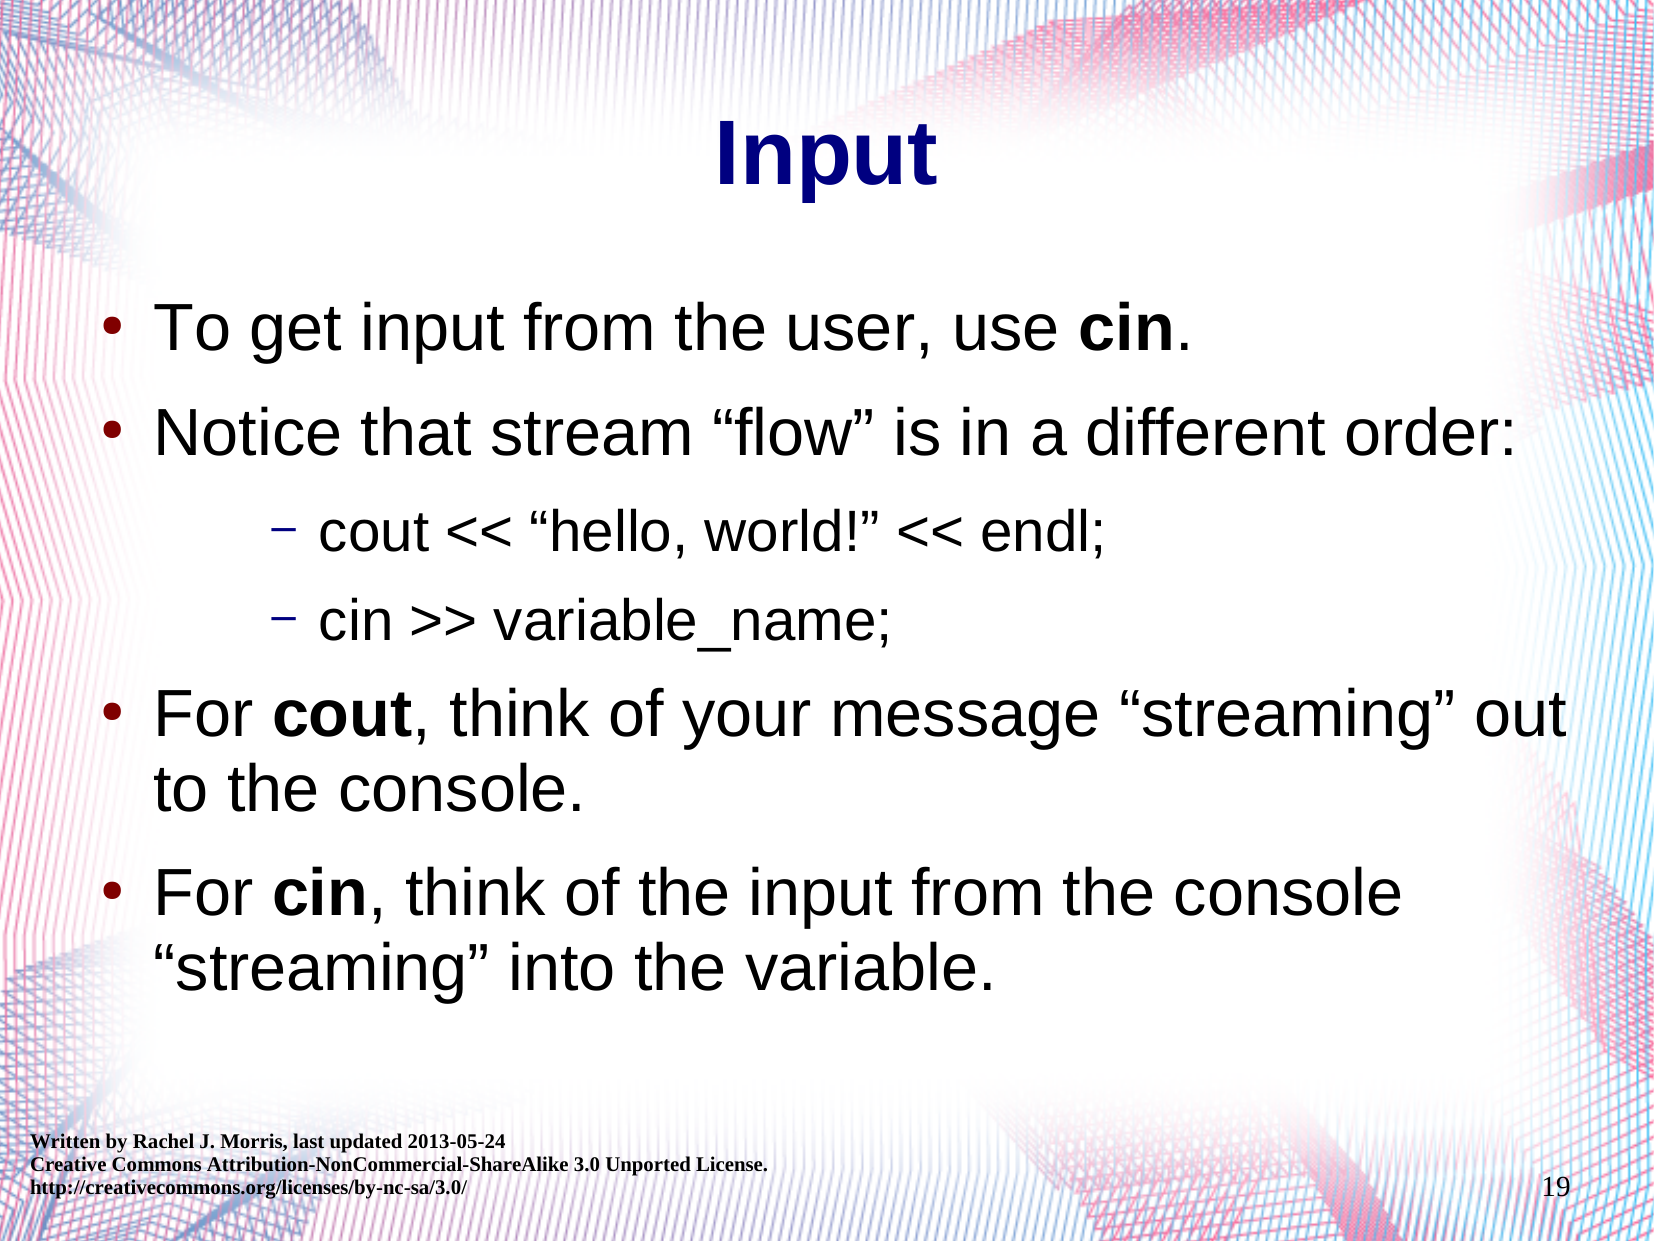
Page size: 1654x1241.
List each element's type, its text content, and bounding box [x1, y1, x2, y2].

list To get input from the user, use cin. Notice that stream “flow” is in a different order: cout << “hello, world!” << endl; cin >> variable_name; For cout, think of your message “streaming” out to the console. For cin, think of the input from the console “streaming” into the variable. [82, 290, 1571, 1010]
picture [0, 0, 1654, 1241]
title Input [82, 49, 1571, 257]
